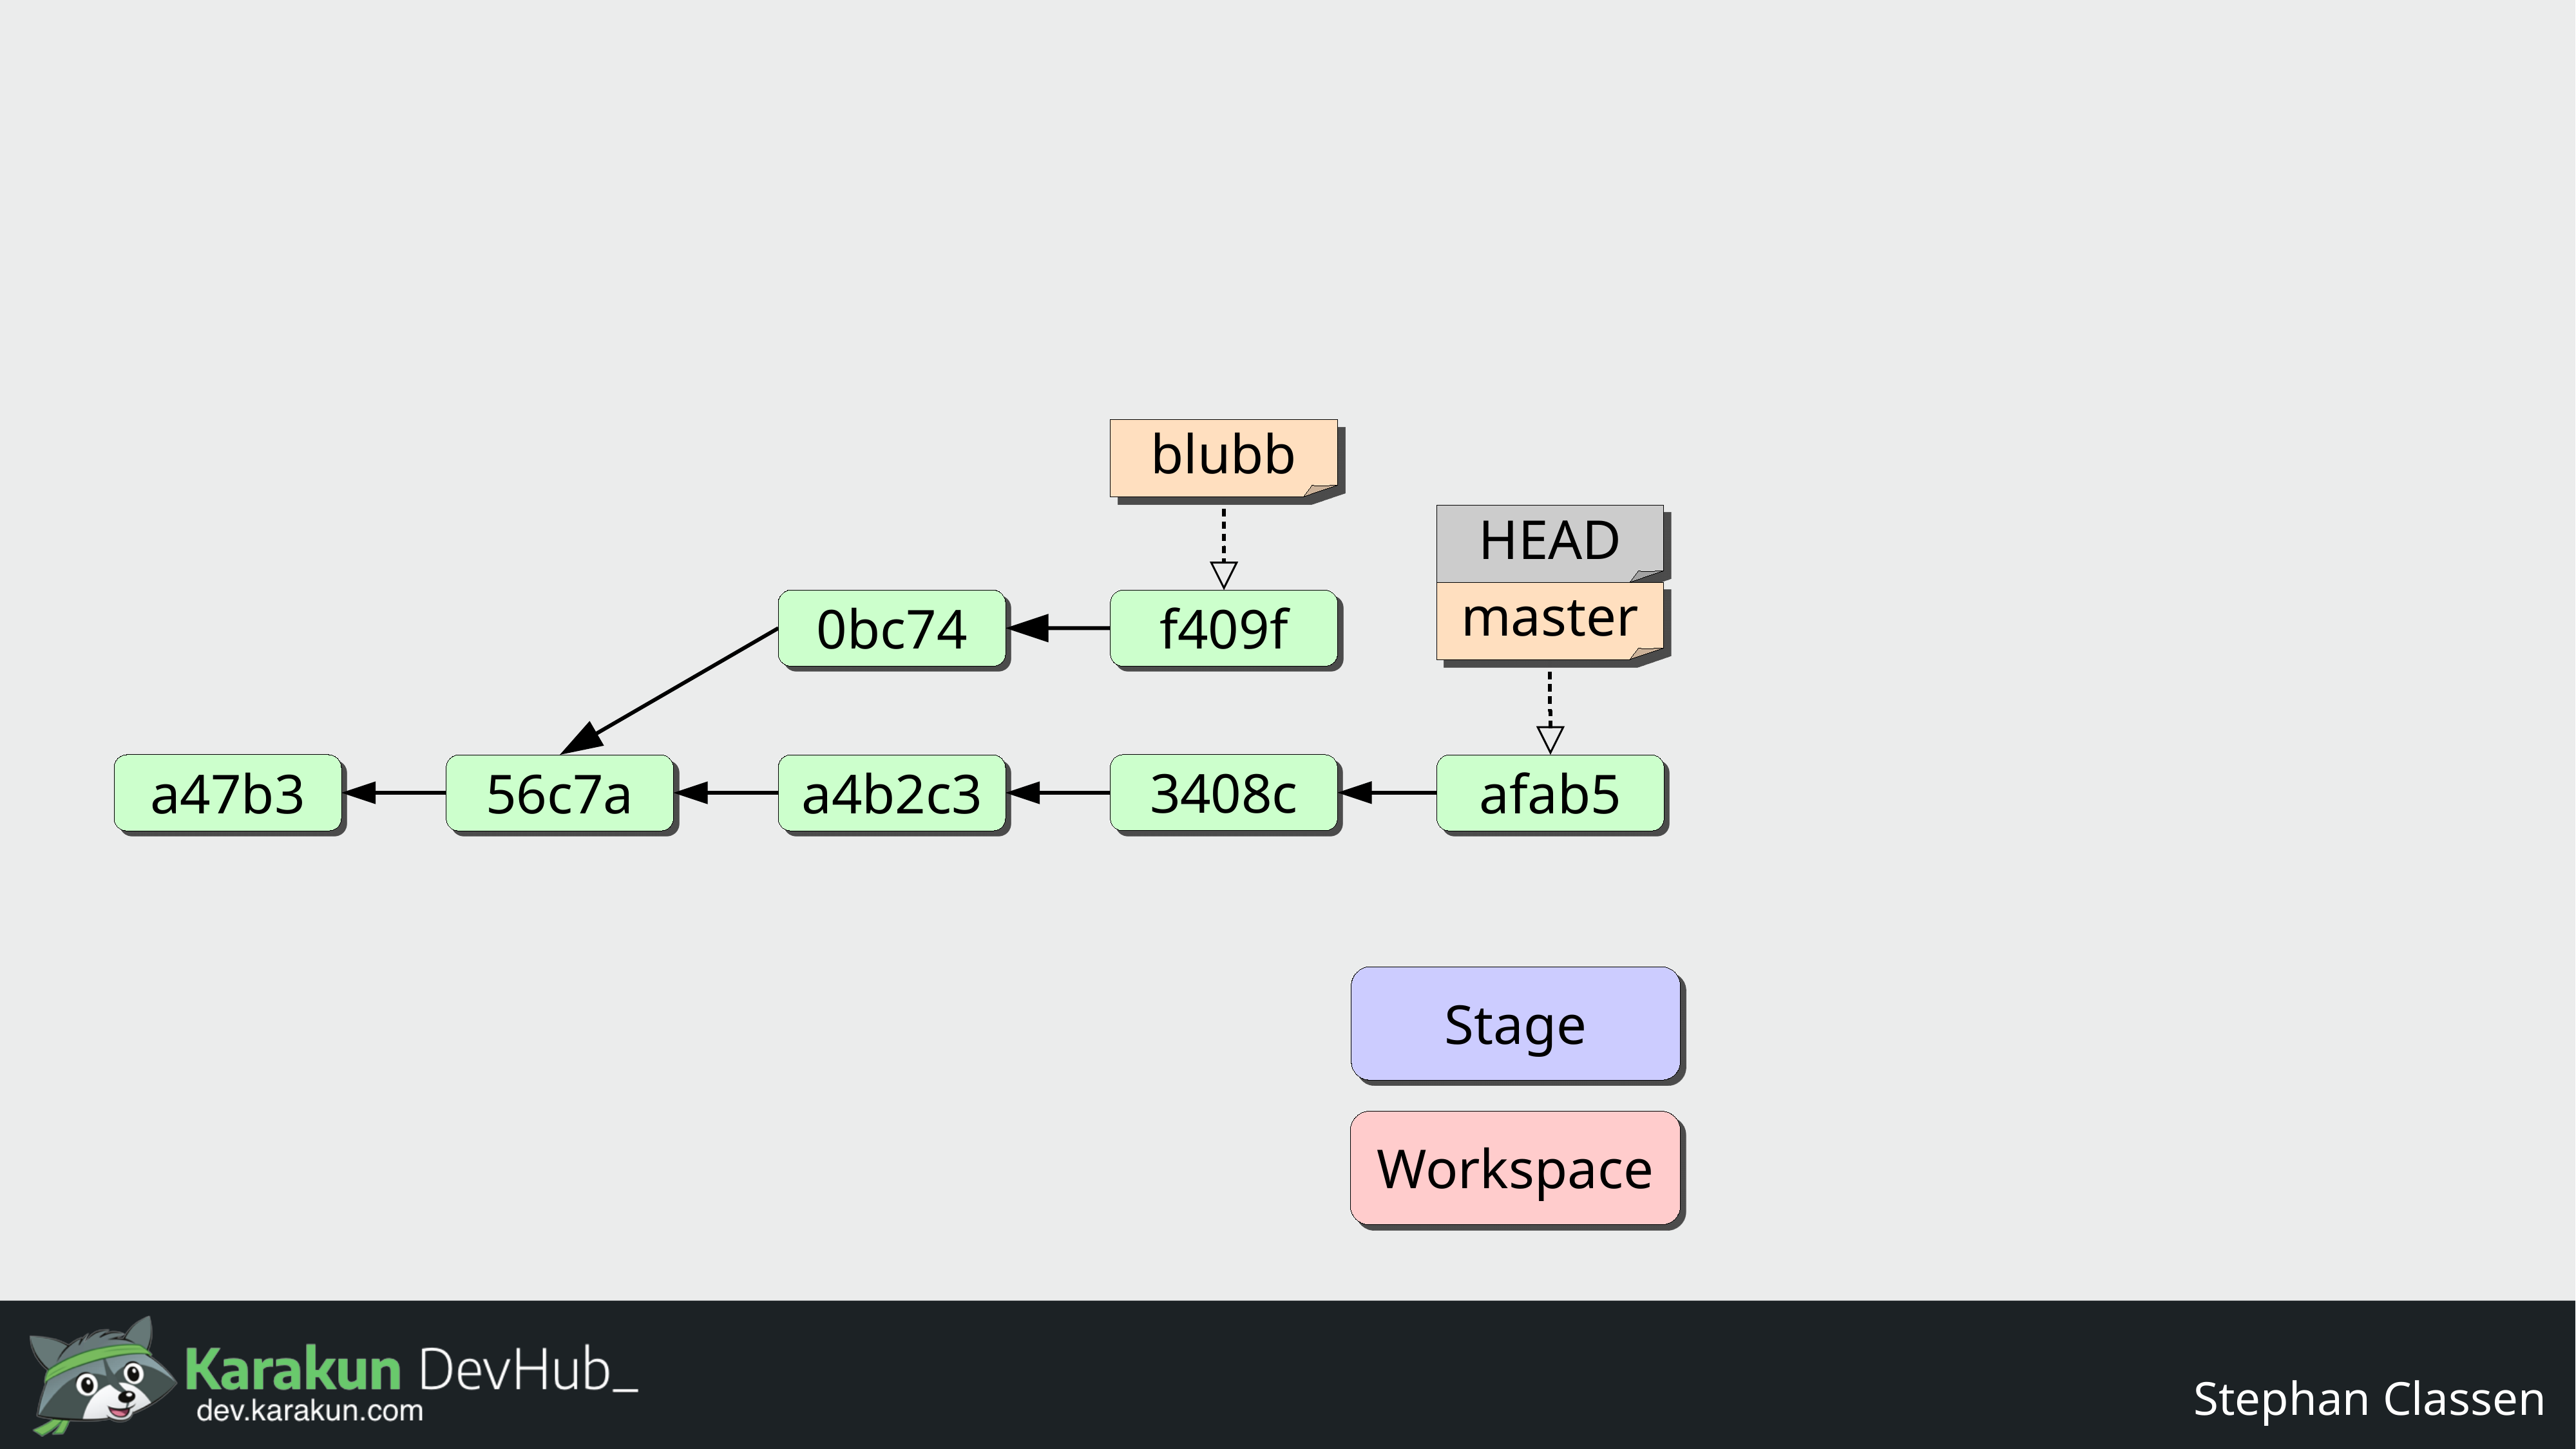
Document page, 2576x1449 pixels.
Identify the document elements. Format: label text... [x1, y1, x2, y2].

text_box 56c7a [446, 755, 674, 831]
text_box Stage [1351, 967, 1681, 1081]
text_box 0bc74 [778, 590, 1006, 667]
text_box blubb [1110, 419, 1338, 497]
text_box Stephan Classen [1795, 1361, 2557, 1434]
picture [30, 1316, 647, 1437]
text_box a47b3 [114, 754, 342, 831]
text_box afab5 [1436, 755, 1665, 831]
text_box a4b2c3 [778, 755, 1006, 831]
text_box Workspace [1350, 1111, 1681, 1225]
text_box f409f [1110, 590, 1338, 667]
text_box [0, 1300, 2575, 1449]
text_box HEAD [1436, 505, 1664, 582]
text_box master [1436, 582, 1664, 660]
text_box 3408c [1110, 754, 1338, 831]
